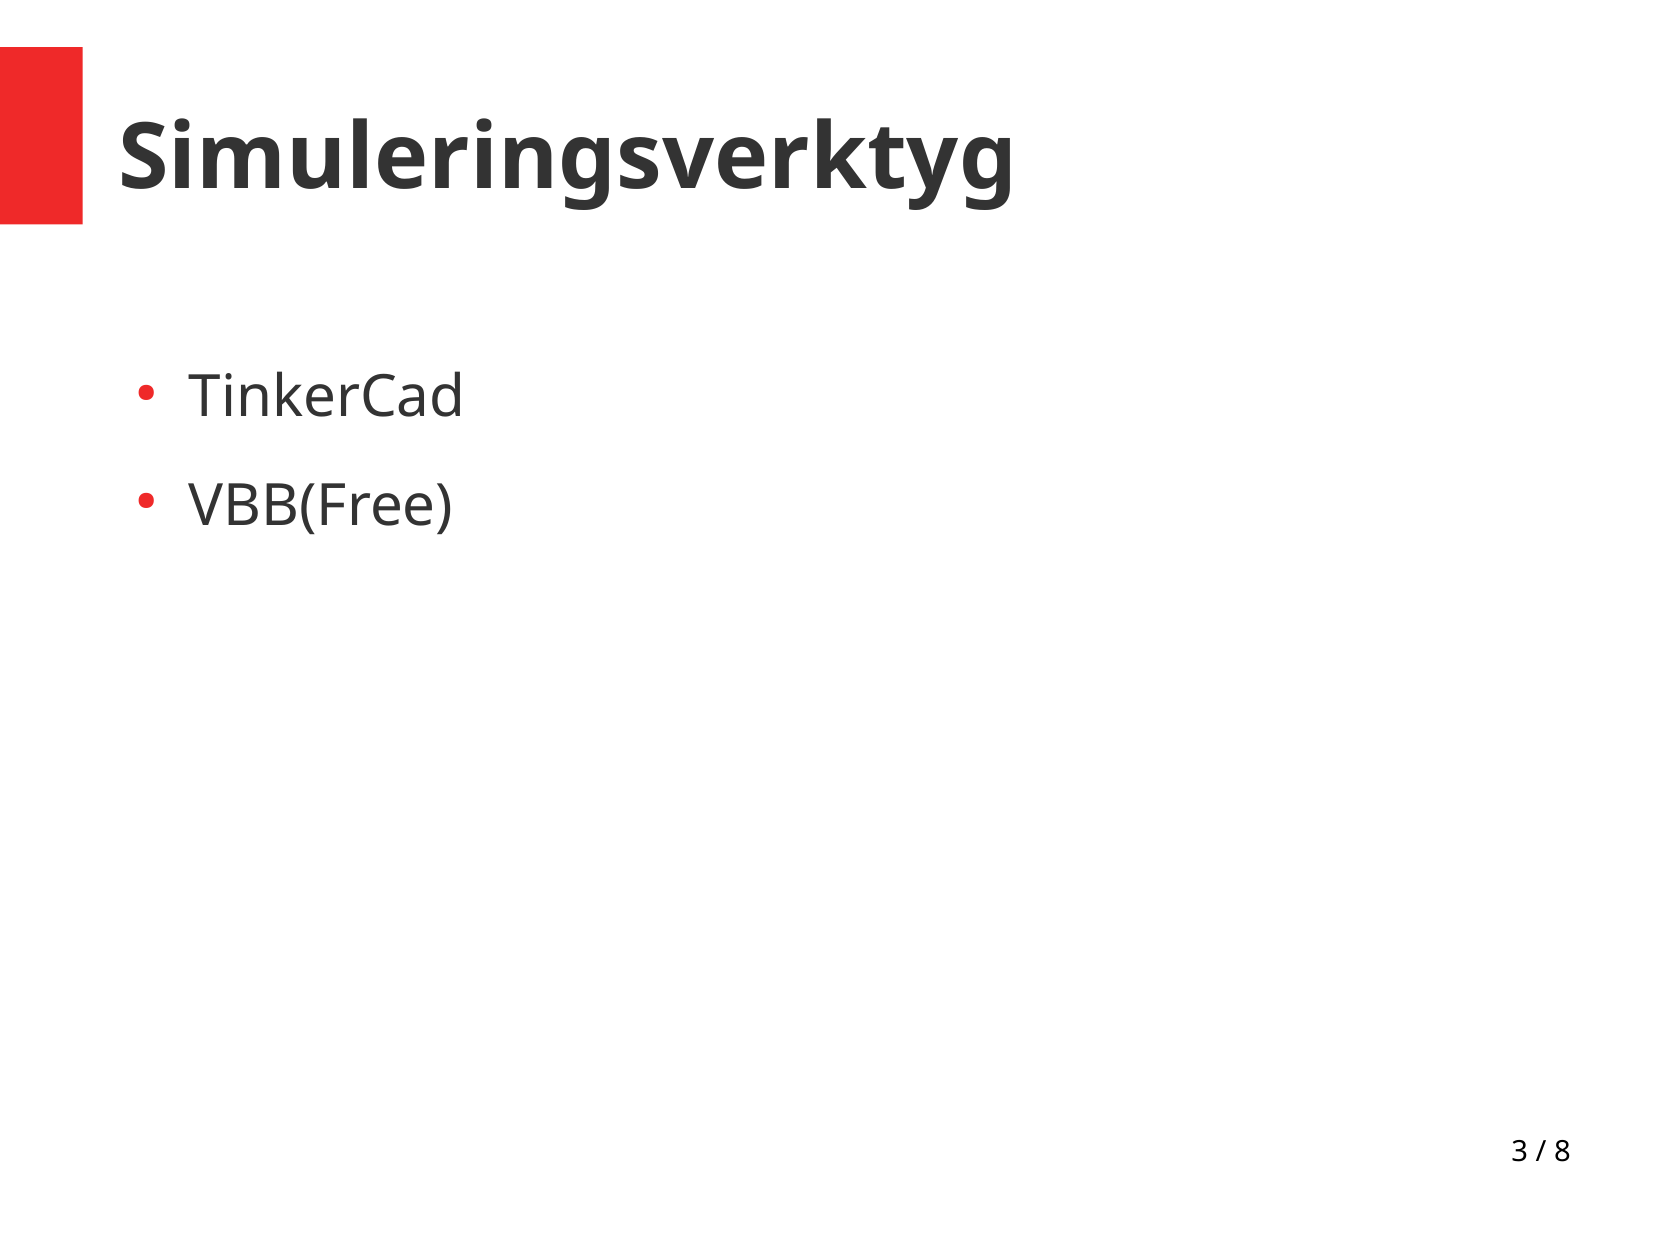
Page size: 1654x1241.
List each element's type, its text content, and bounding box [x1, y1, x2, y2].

title Simuleringsverktyg [118, 49, 1571, 257]
list TinkerCad VBB(Free) [118, 354, 1536, 1074]
